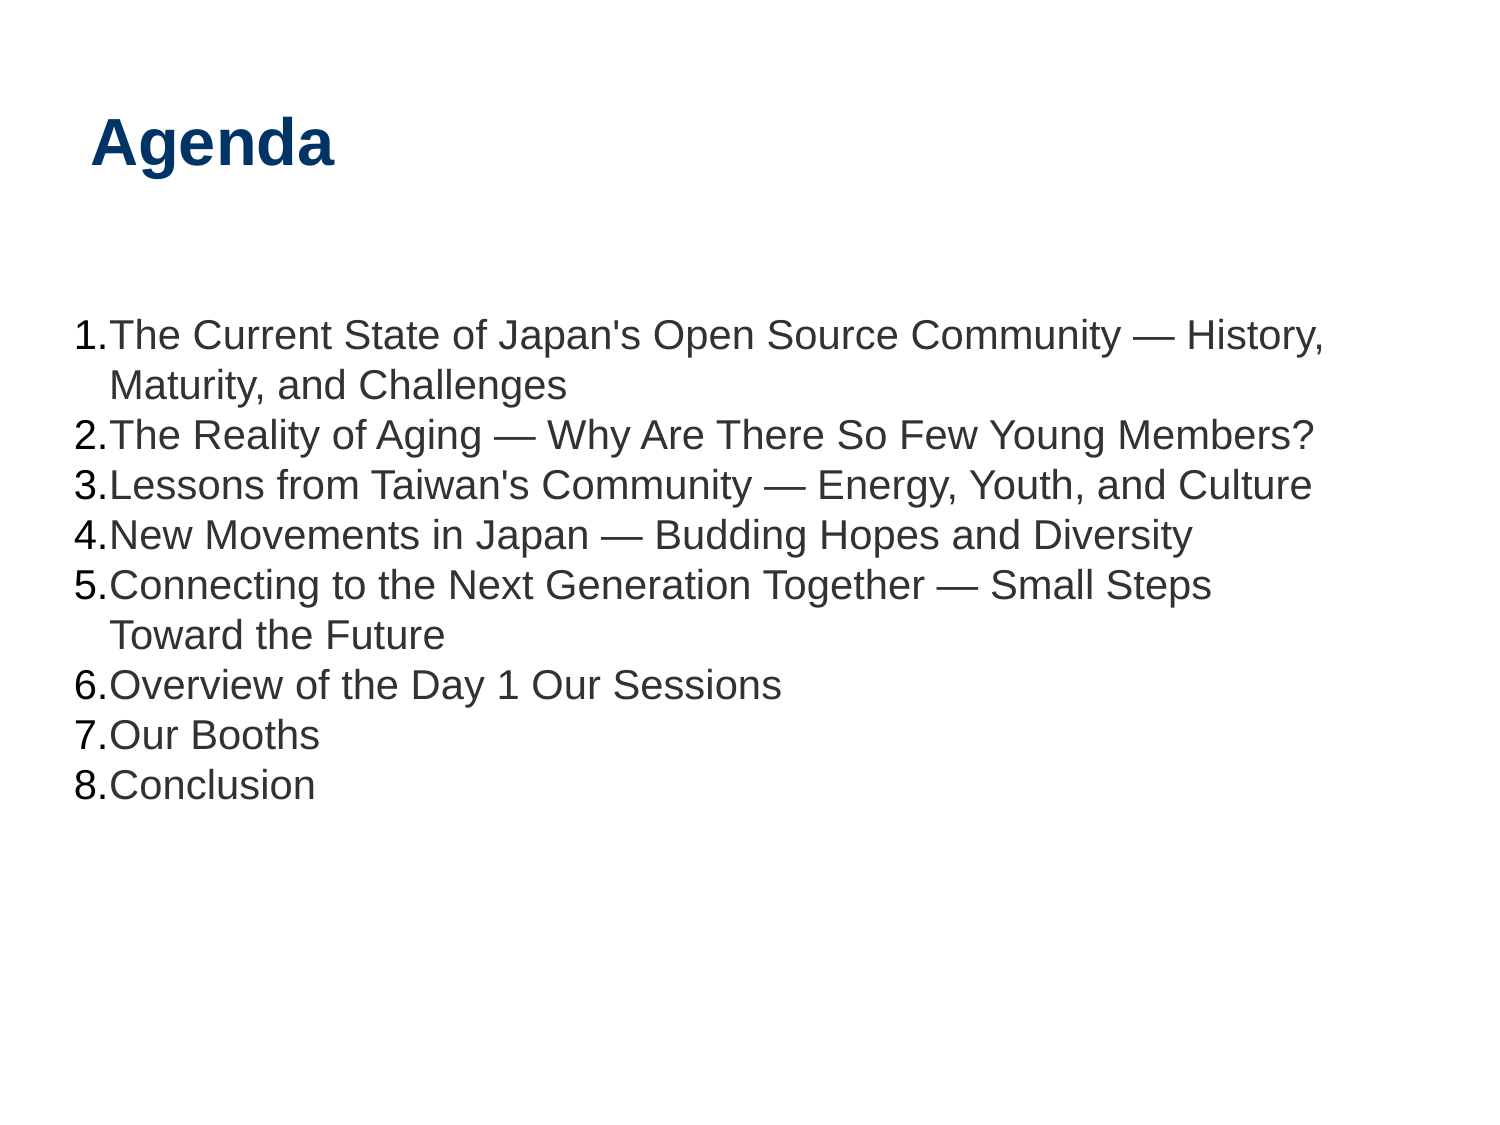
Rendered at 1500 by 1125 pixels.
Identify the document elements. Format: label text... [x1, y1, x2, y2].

title Agenda [75, 45, 1425, 233]
text_box The Current State of Japan's Open Source Community — History, Maturity, and Challenges The Reality of Aging — Why Are There So Few Young Members? Lessons from Taiwan's Community — Energy, Youth, and Culture New Movements in Japan — Budding Hopes and Diversity Connecting to the Next Generation Together — Small Steps Toward the Future Overview of the Day 1 Our Sessions Our Booths Conclusion [59, 299, 1359, 565]
